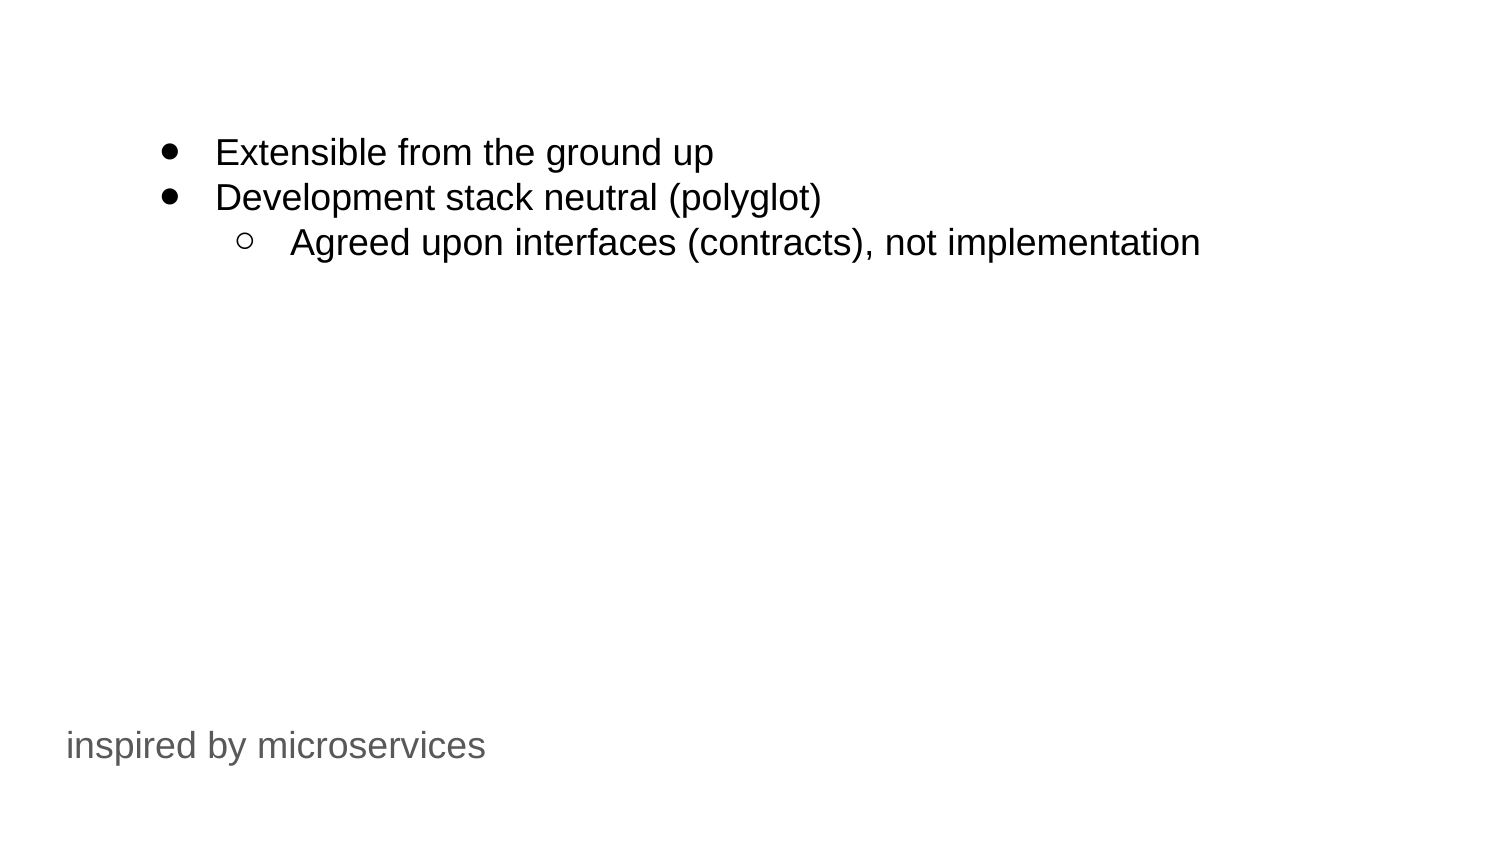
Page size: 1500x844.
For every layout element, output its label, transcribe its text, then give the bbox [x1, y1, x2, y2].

list inspired by microservices [51, 694, 1036, 794]
text_box Extensible from the ground up Development stack neutral (polyglot) Agreed upon interfaces (contracts), not implementation [125, 112, 1443, 605]
